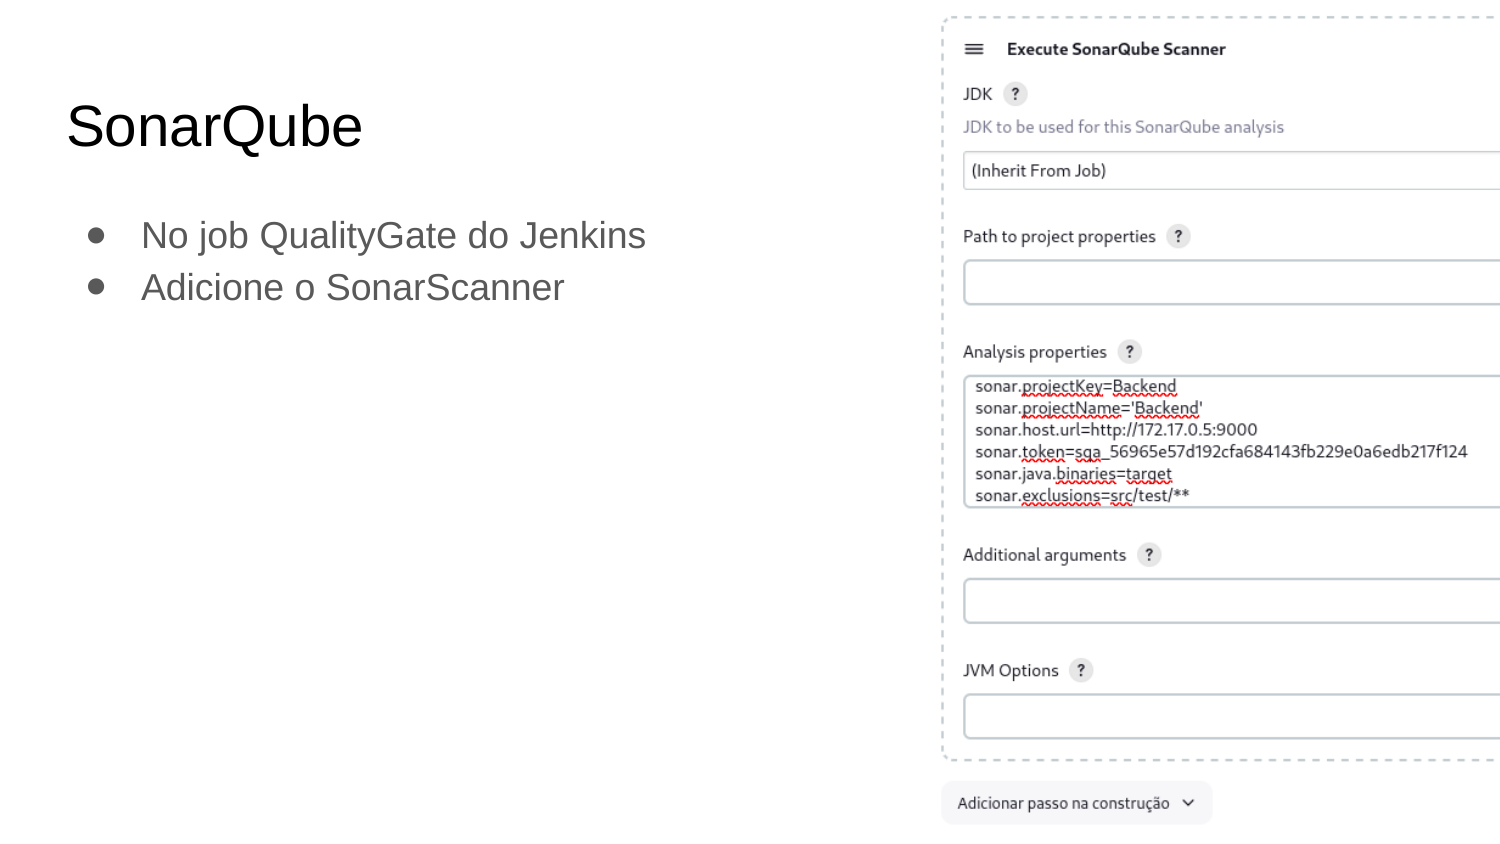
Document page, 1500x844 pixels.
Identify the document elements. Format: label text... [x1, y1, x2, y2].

list No job QualityGate do Jenkins Adicione o SonarScanner [51, 189, 928, 750]
picture [928, 4, 1500, 844]
title SonarQube [51, 72, 928, 167]
